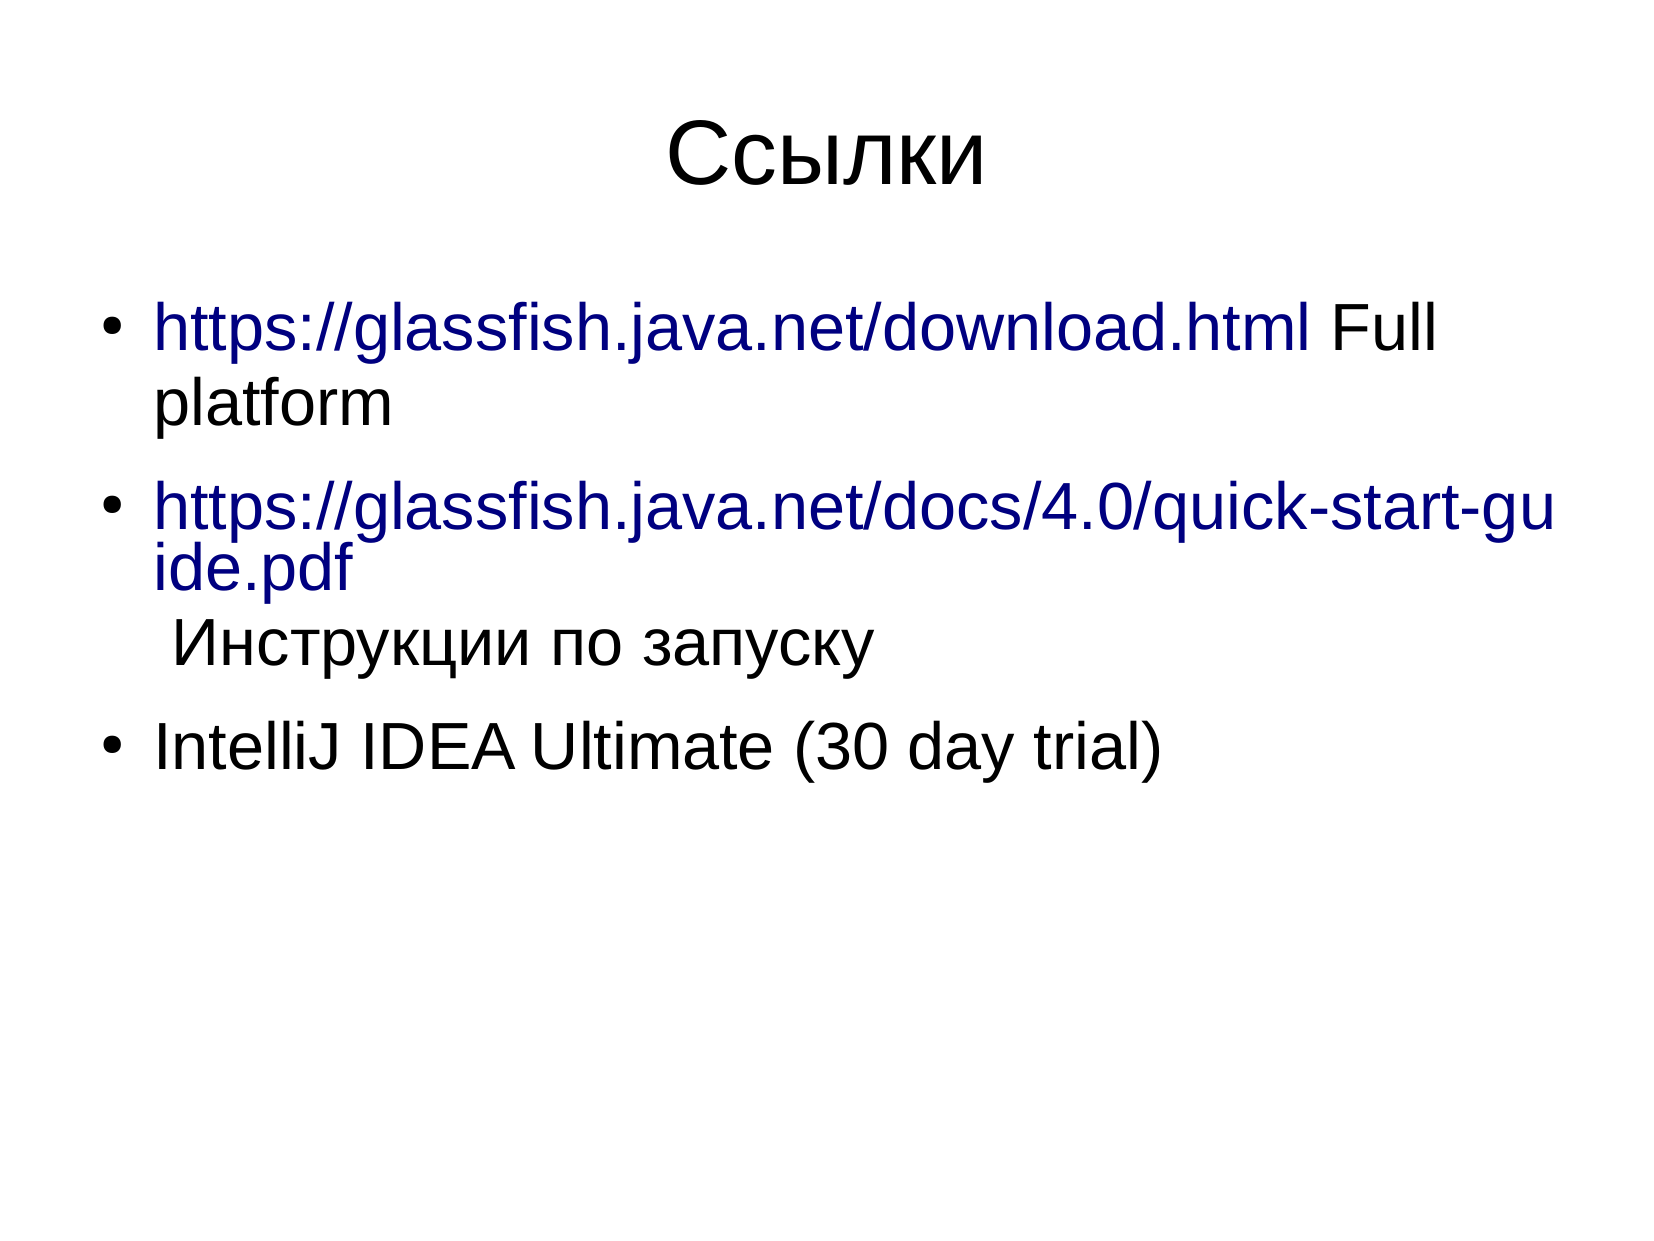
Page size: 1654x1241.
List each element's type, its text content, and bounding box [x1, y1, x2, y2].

list https://glassfish.java.net/download.html Full platform https://glassfish.java.net/docs/4.0/quick-start-guide.pdf Инструкции по запуску IntelliJ IDEA Ultimate (30 day trial) [82, 290, 1571, 1010]
title Ссылки [82, 49, 1571, 257]
